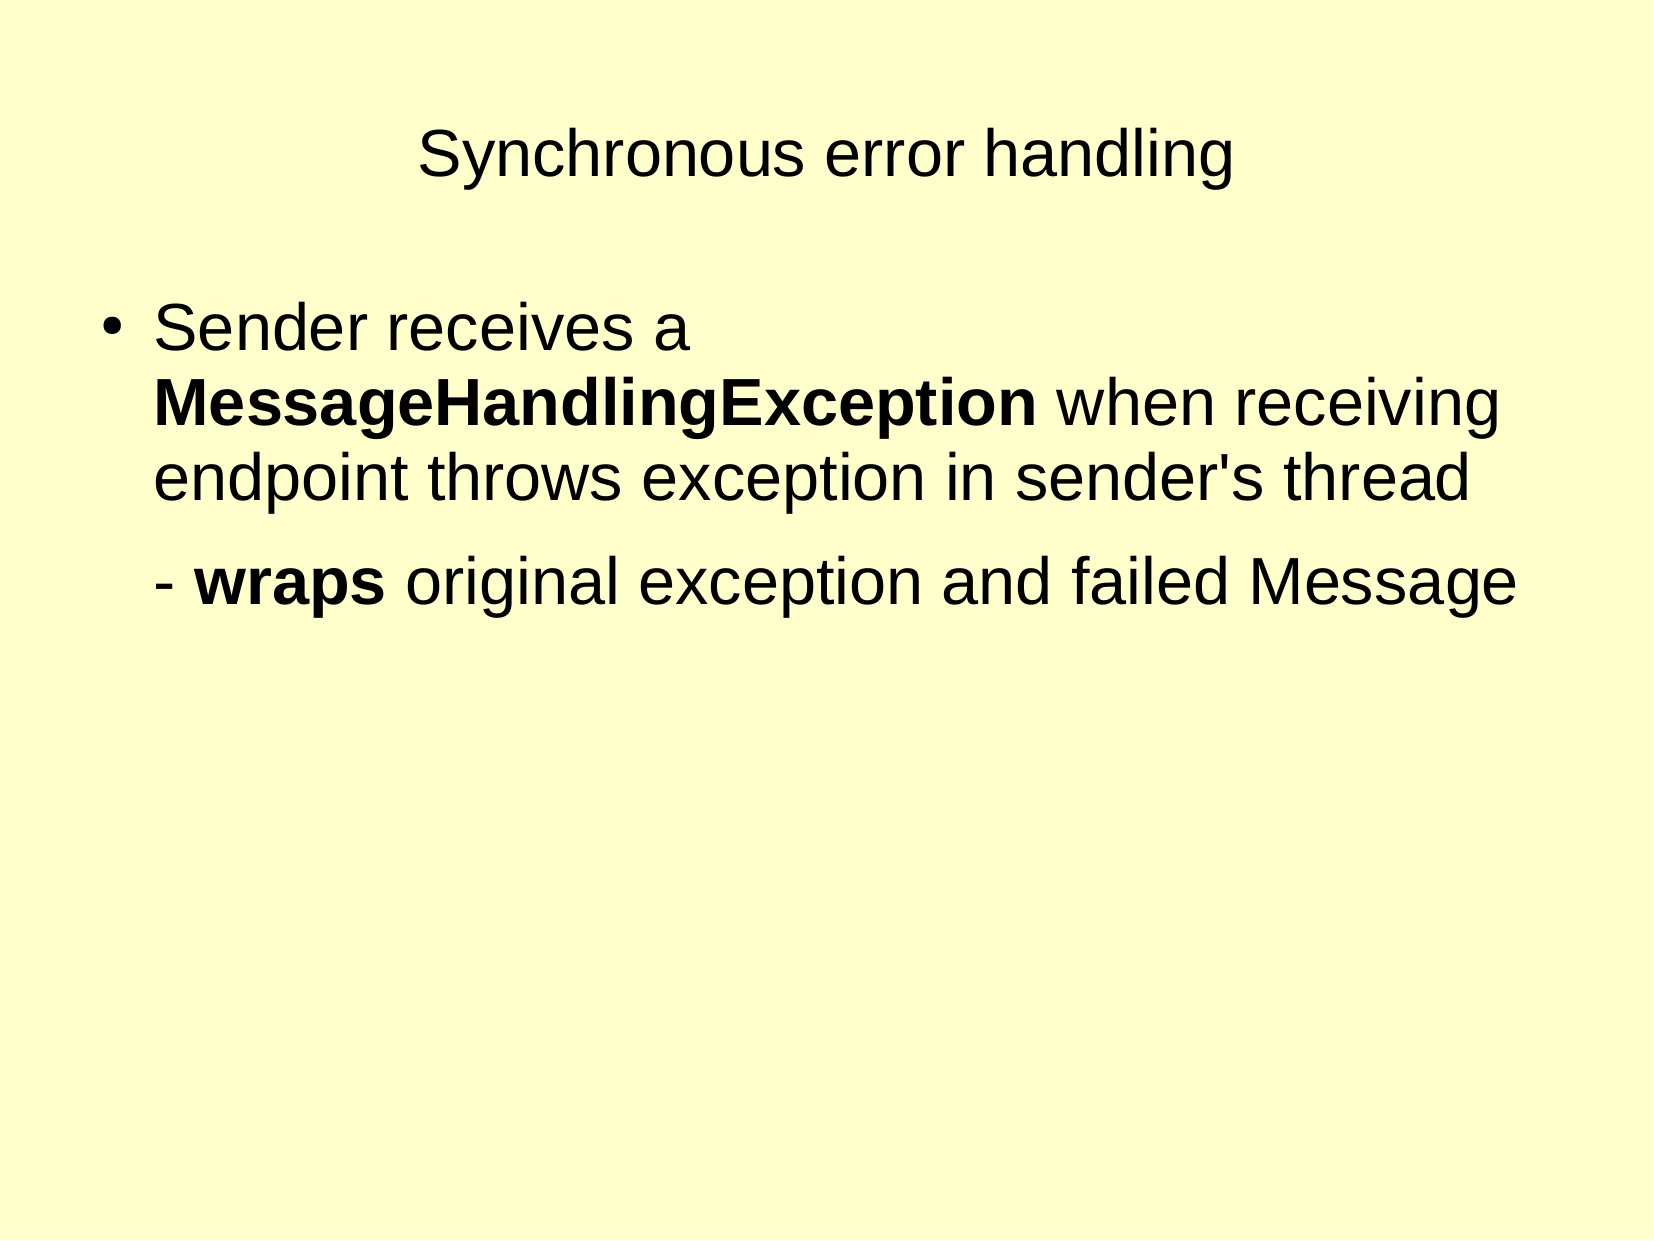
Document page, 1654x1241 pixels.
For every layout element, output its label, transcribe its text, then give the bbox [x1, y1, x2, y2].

list Sender receives a MessageHandlingException when receiving endpoint throws exception in sender's thread - wraps original exception and failed Message [82, 290, 1571, 1109]
title Synchronous error handling [82, 49, 1571, 257]
